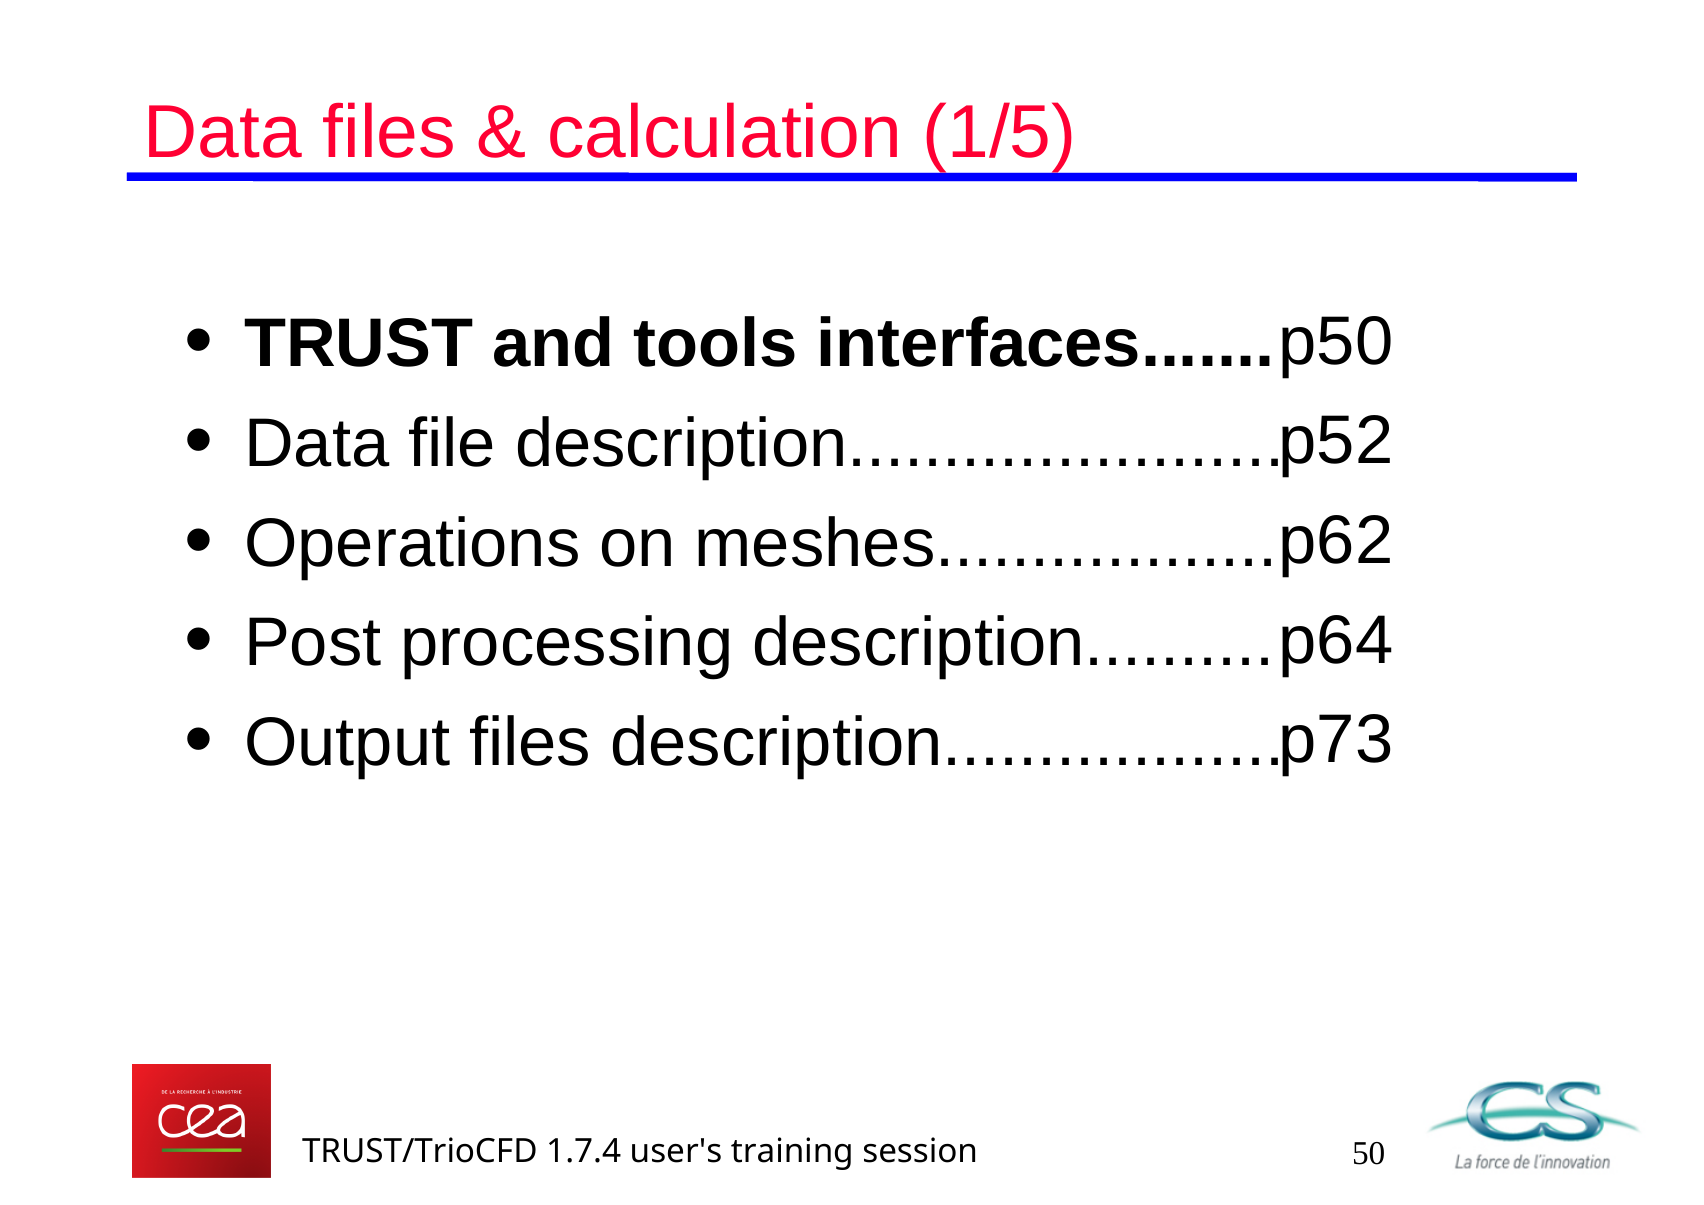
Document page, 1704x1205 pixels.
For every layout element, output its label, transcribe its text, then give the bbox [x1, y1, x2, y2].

title Data files & calculation (1/5) [127, 39, 1661, 215]
picture [1423, 1072, 1648, 1179]
list p50 p52 p62 p64 p73 [1206, 287, 1474, 906]
picture [132, 1064, 271, 1178]
list TRUST and tools interfaces....... Data file description....................... Operations on meshes.................. Post processing description.......... Output files description.................. [169, 290, 1206, 902]
